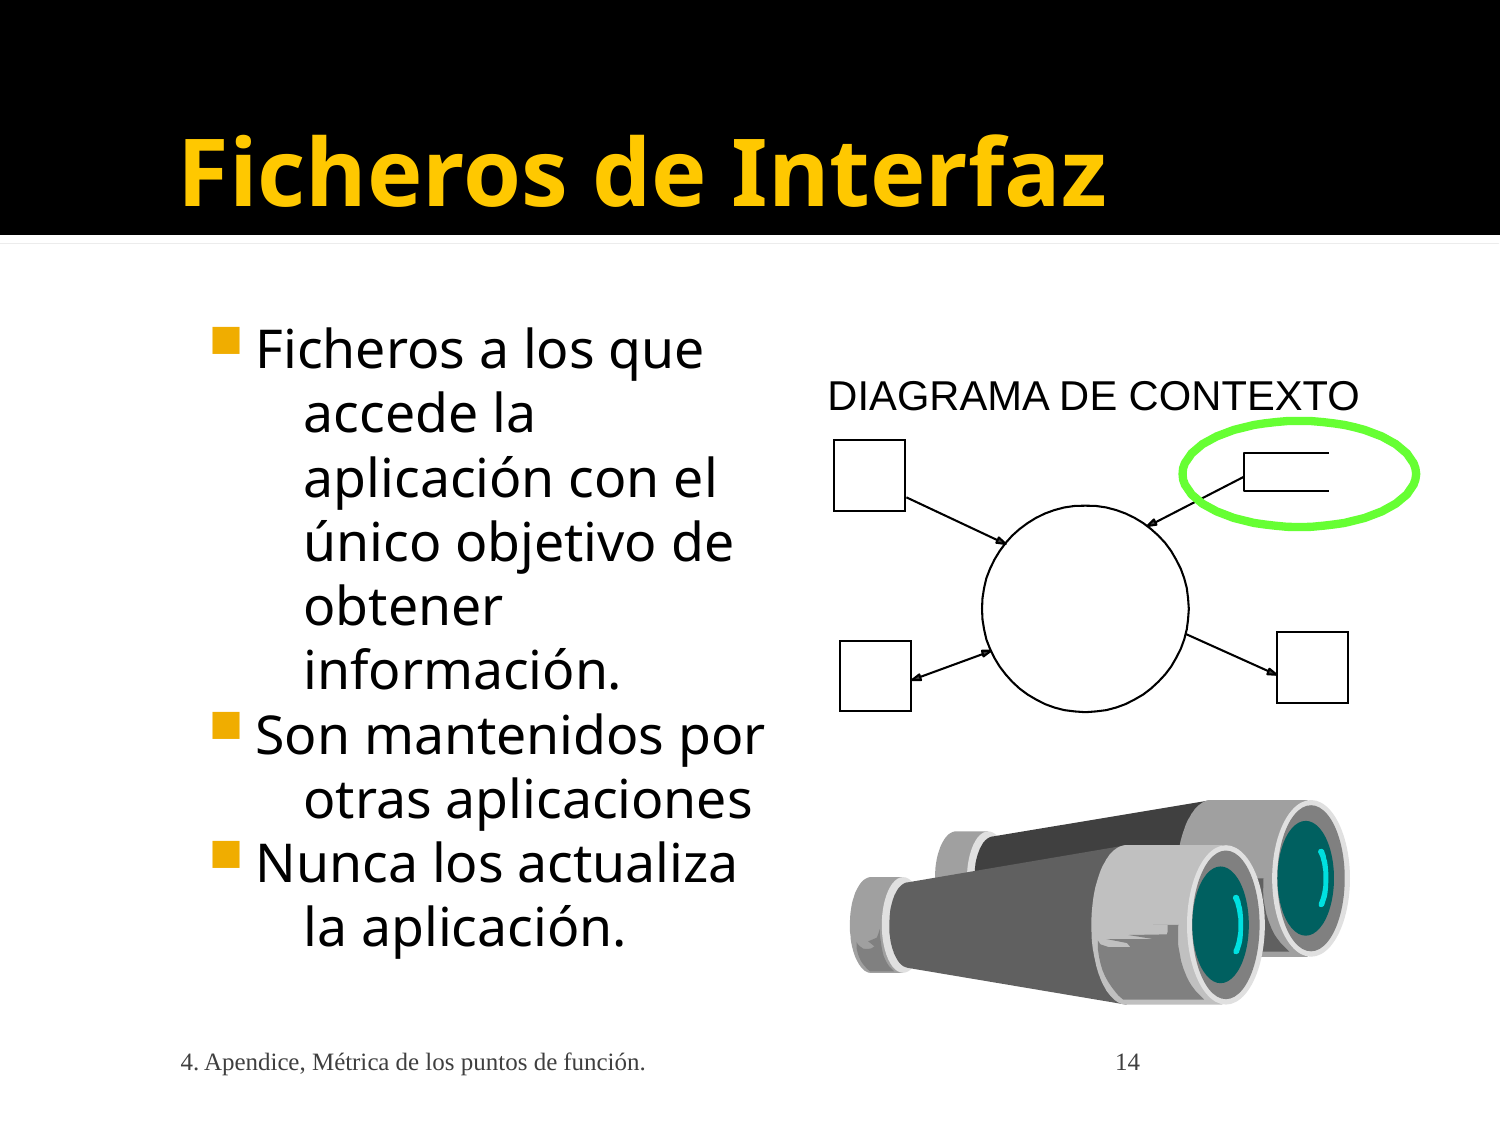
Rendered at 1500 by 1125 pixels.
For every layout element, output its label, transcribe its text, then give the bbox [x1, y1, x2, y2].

list Ficheros a los que accede la aplicación con el único objetivo de obtener información. Son mantenidos por otras aplicaciones Nunca los actualiza la aplicación. [162, 299, 788, 976]
text_box DIAGRAMA DE CONTEXTO [812, 361, 1375, 426]
chart [849, 800, 1353, 1007]
title Ficheros de Interfaz [162, 75, 1438, 263]
text_box [996, 537, 1006, 545]
text_box [1147, 519, 1157, 527]
text_box [1267, 668, 1277, 675]
text_box 4. Apendice, Métrica de los puntos de función. [162, 1037, 951, 1075]
text_box [981, 650, 992, 657]
text_box [1100, 1037, 1438, 1075]
text_box [911, 674, 922, 681]
